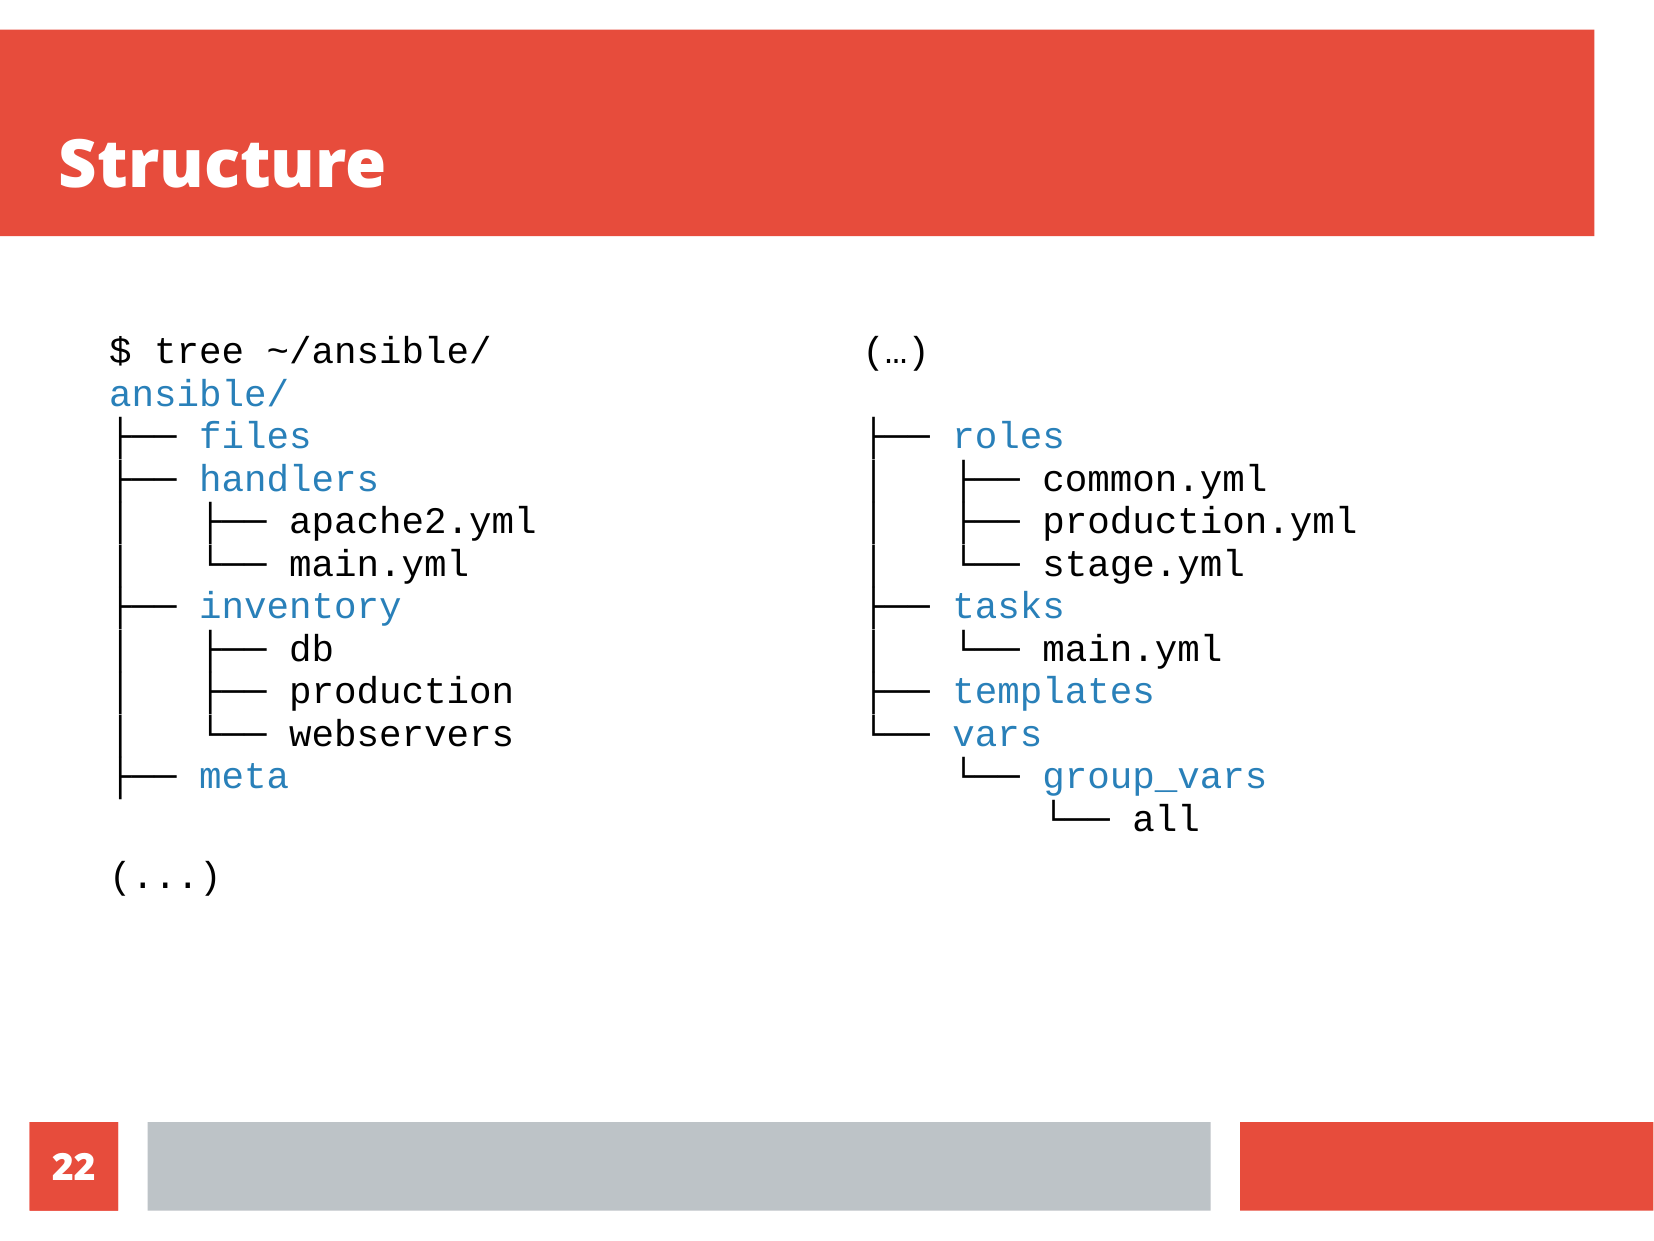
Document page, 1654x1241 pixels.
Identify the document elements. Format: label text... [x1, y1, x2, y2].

table_header $ tree ~/ansible/ ansible/ ├── files ├── handlers │ ├── apache2.yml │ └── main.yml ├── inventory │ ├── db │ ├── production │ └── webservers ├── meta (...) [60, 326, 812, 907]
table_header (…) ├── roles │ ├── common.yml │ ├── production.yml │ └── stage.yml ├── tasks │ └── main.yml ├── templates └── vars └── group_vars └── all [813, 326, 1565, 907]
title Structure [59, 59, 1595, 207]
